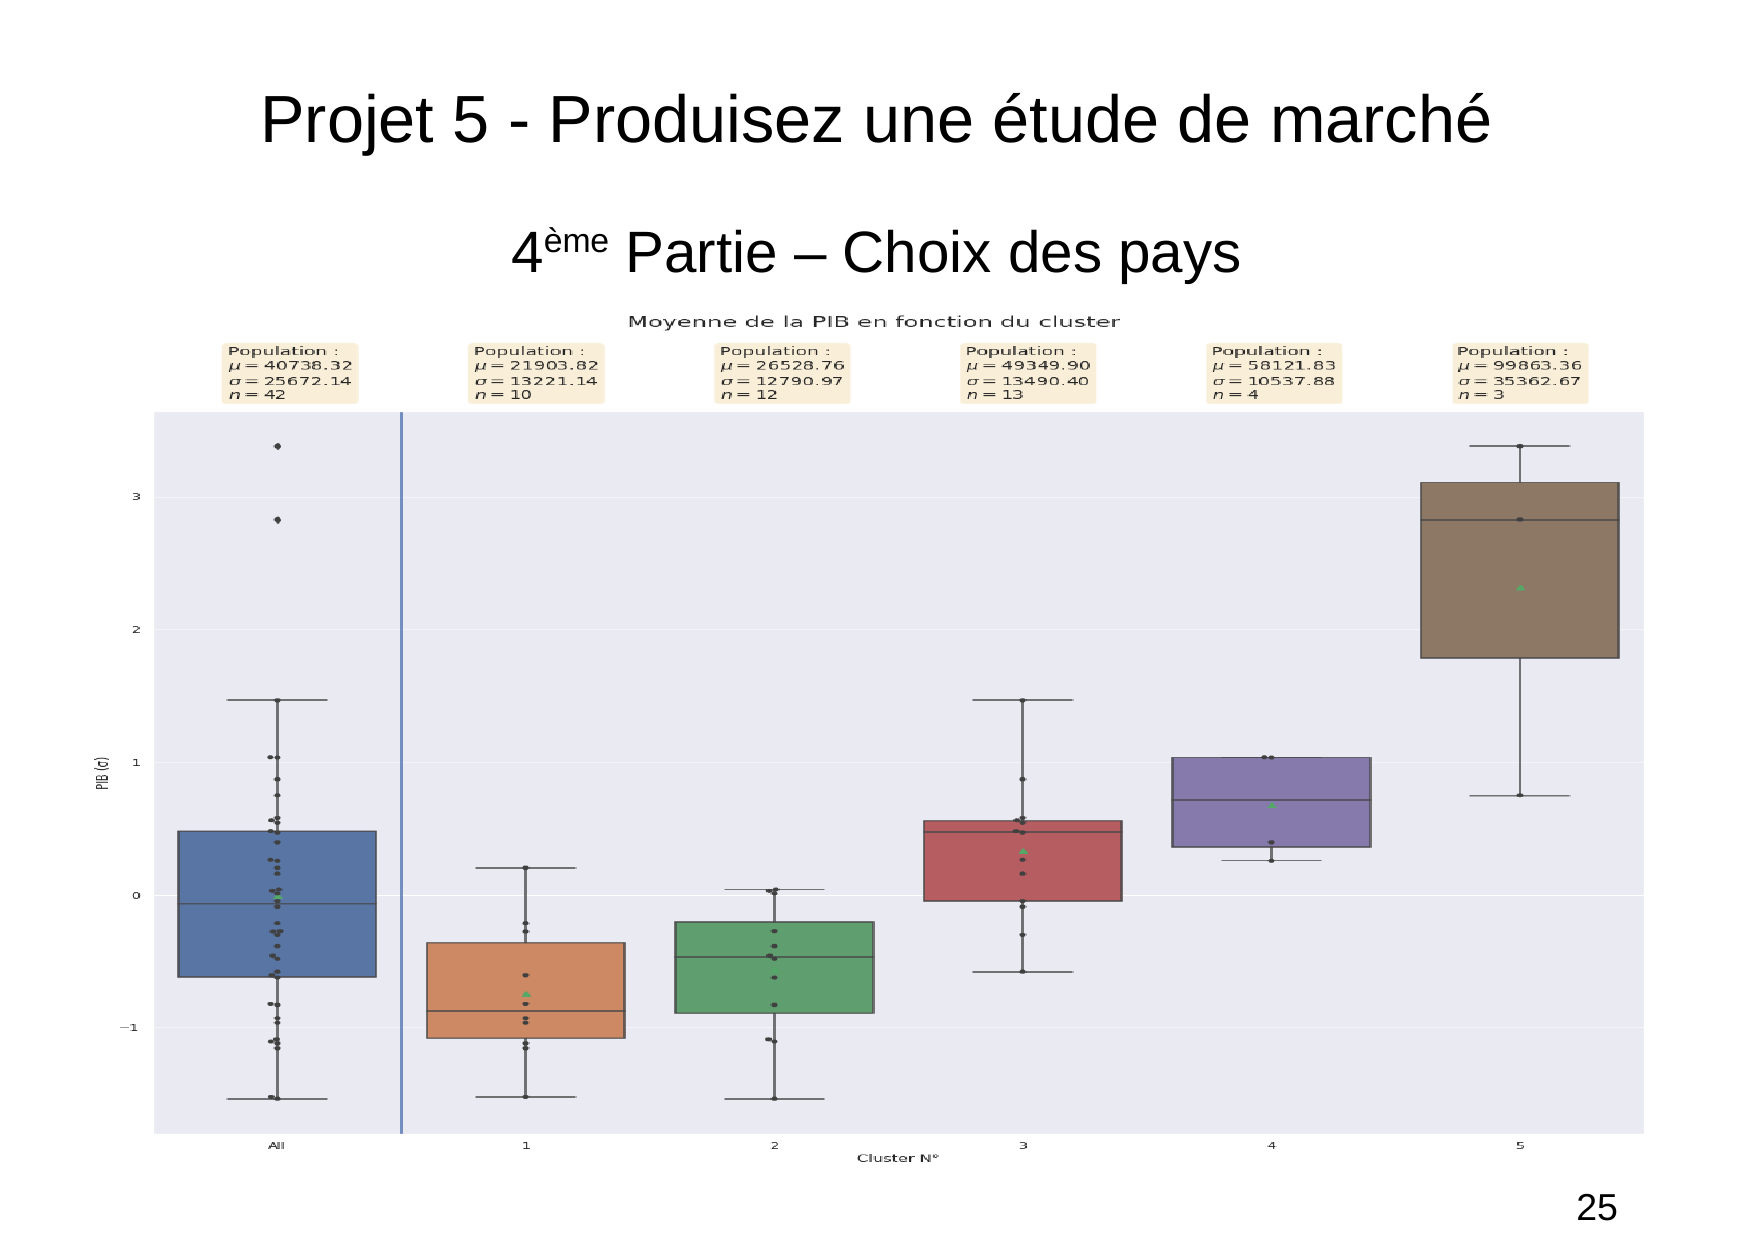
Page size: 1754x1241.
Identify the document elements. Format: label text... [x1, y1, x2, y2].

title Projet 5 - Produisez une étude de marché [140, 48, 1614, 188]
subtitle 4ème Partie – Choix des pays [140, 188, 1614, 307]
text_box <numéro> [1561, 1178, 1754, 1241]
picture [82, 307, 1654, 1173]
